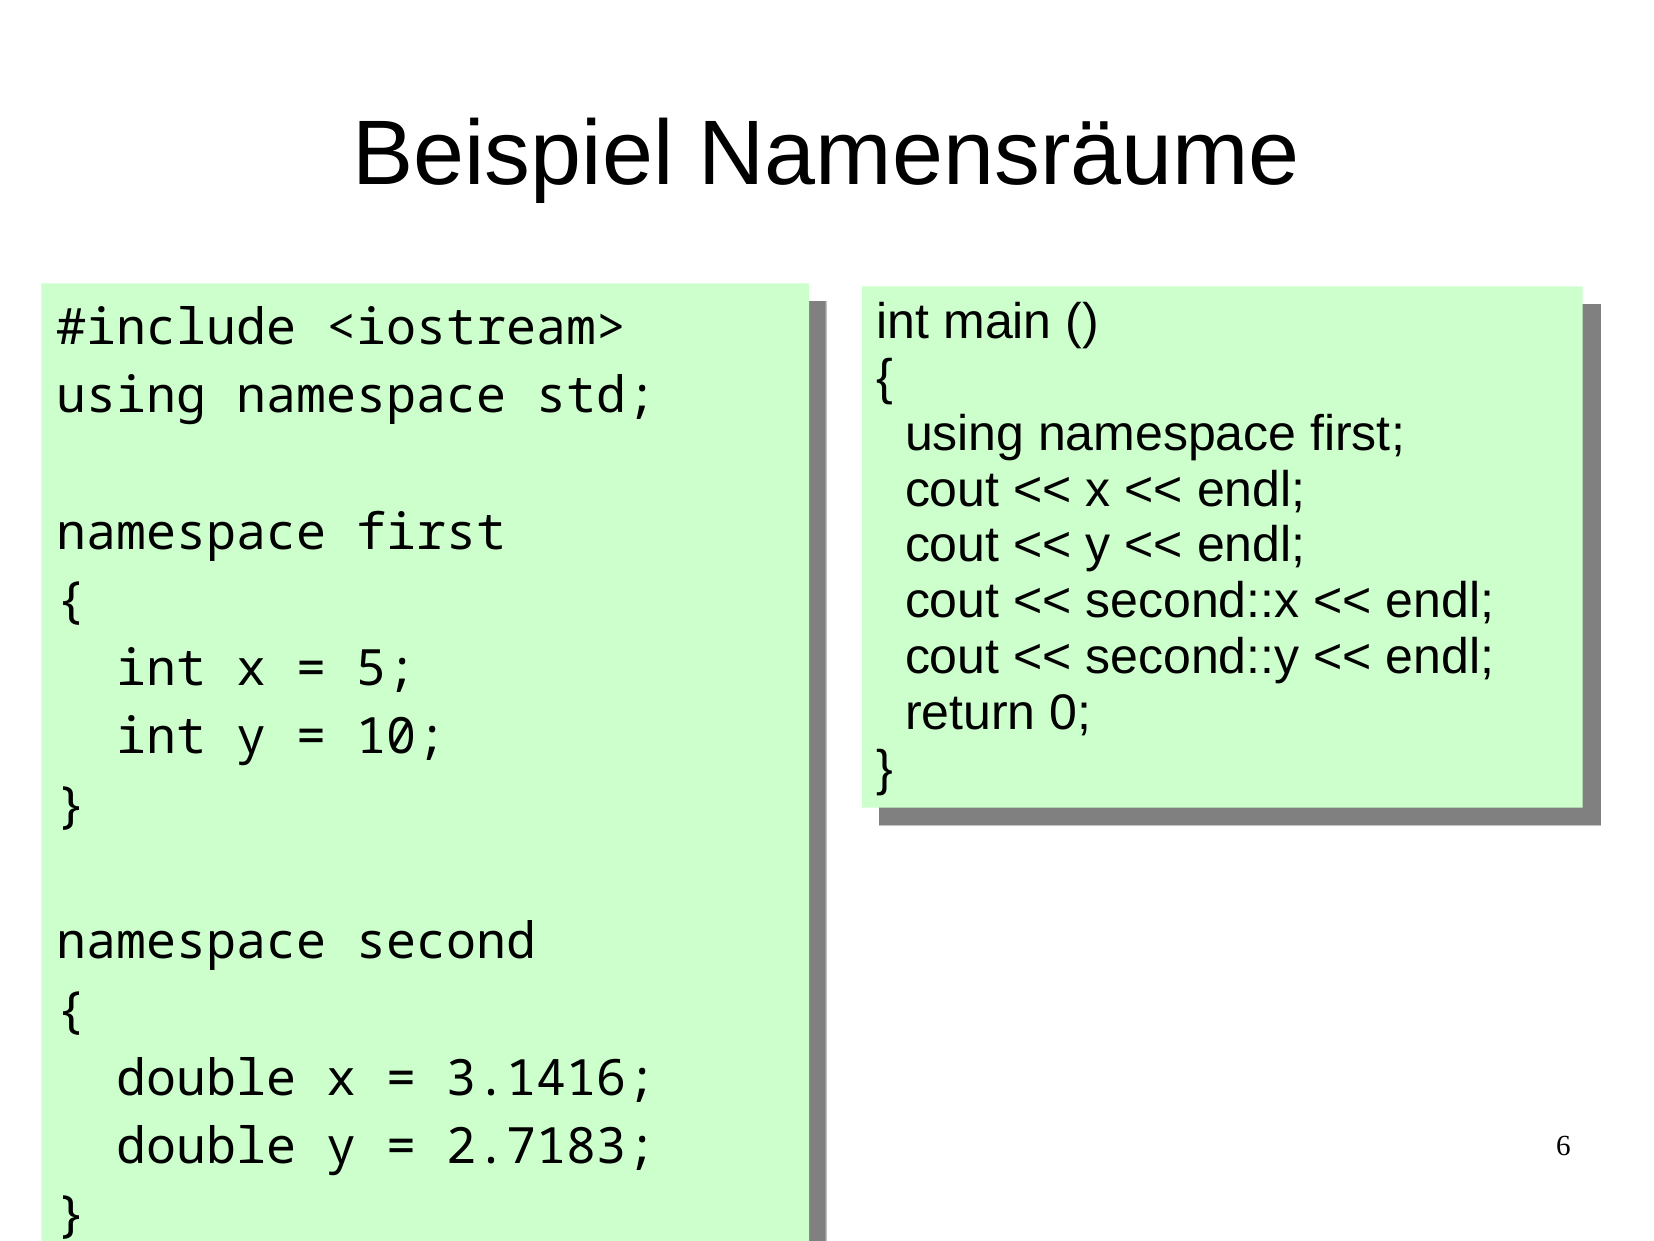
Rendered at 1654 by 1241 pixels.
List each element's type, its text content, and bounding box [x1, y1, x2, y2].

text_box #include <iostream> using namespace std; namespace first { int x = 5; int y = 10; } namespace second { double x = 3.1416; double y = 2.7183; } [41, 283, 810, 1123]
text_box int main () { using namespace first; cout << x << endl; cout << y << endl; cout << second::x << endl; cout << second::y << endl; return 0; } [862, 286, 1583, 808]
title Beispiel Namensräume [82, 49, 1571, 257]
